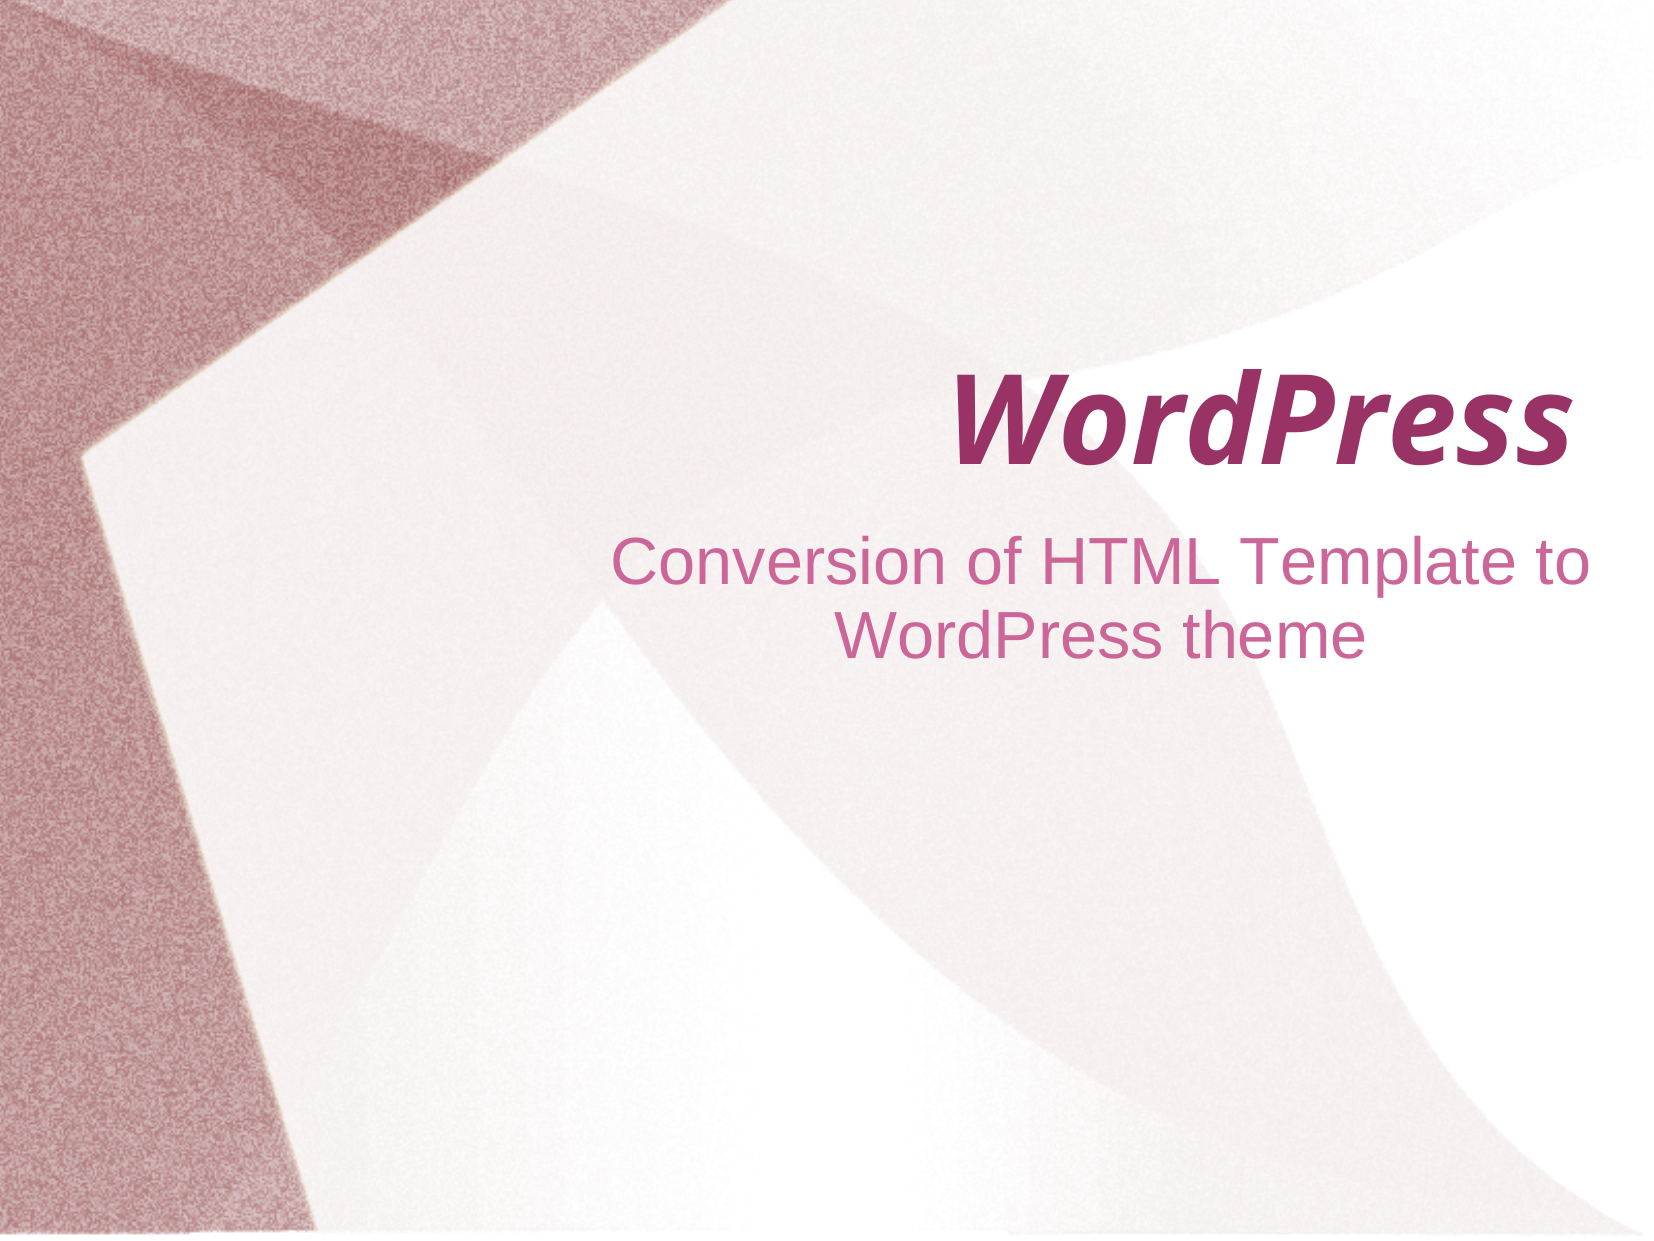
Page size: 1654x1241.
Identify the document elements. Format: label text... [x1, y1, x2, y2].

text_box Conversion of HTML Template to WordPress theme [596, 49, 1607, 916]
picture [0, 0, 1654, 1241]
text_box WordPress [120, 315, 596, 523]
